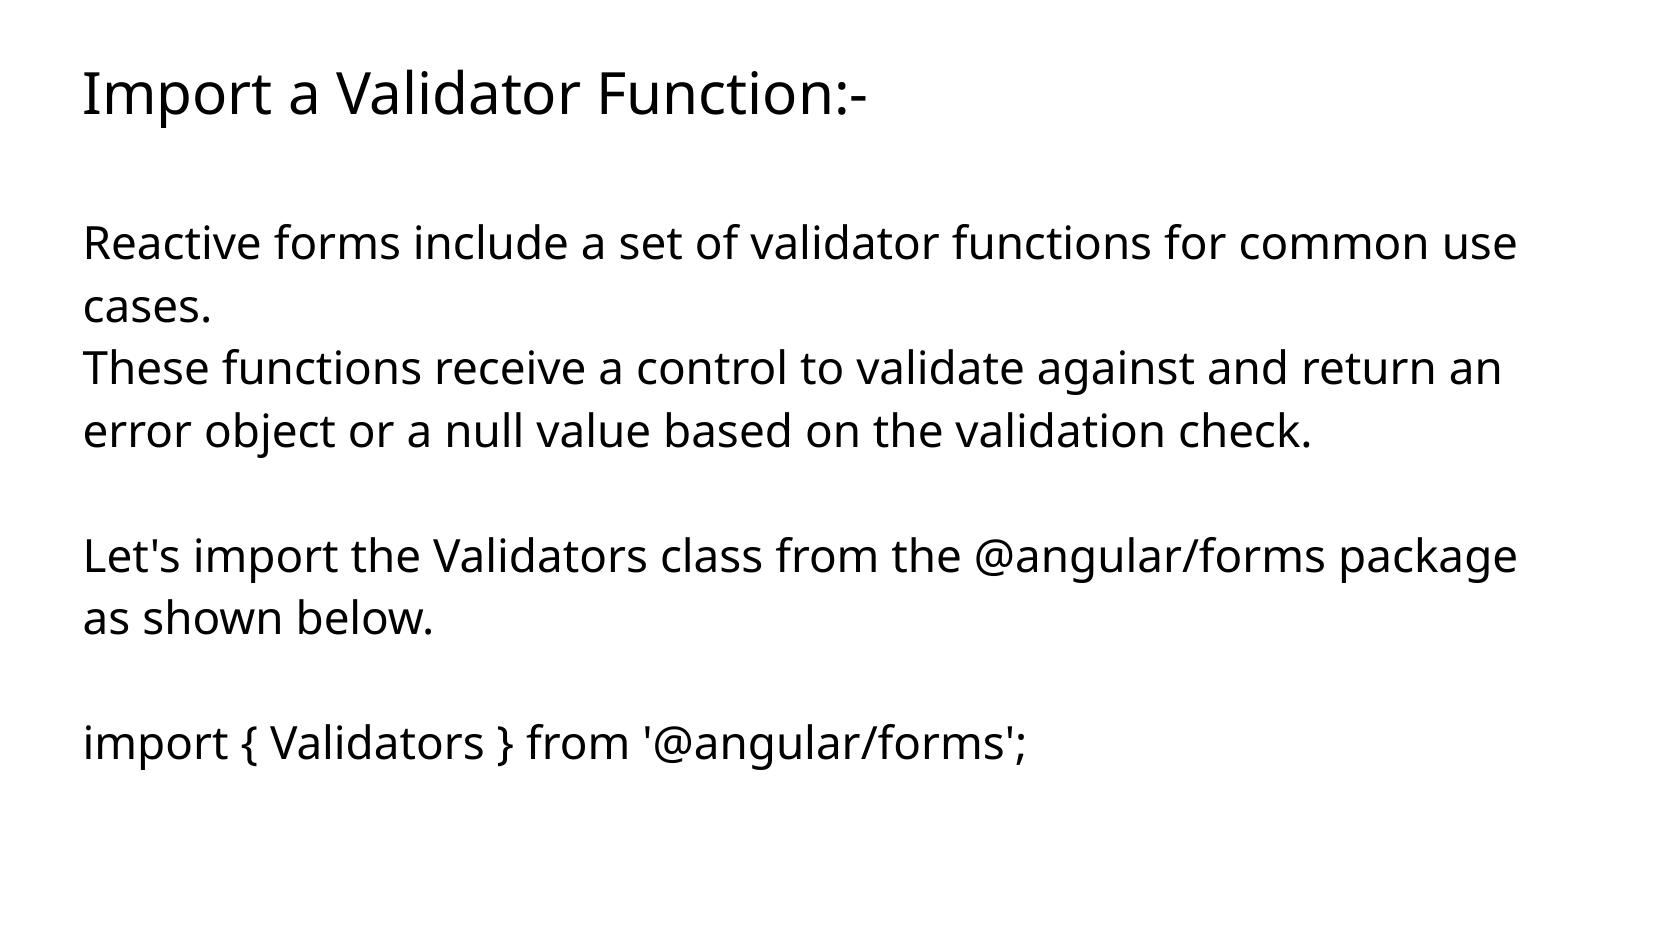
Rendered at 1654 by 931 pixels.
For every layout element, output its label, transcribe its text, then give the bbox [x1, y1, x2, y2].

subtitle Import a Validator Function:- Reactive forms include a set of validator functions for common use cases. These functions receive a control to validate against and return an error object or a null value based on the validation check. Let's import the Validators class from the @angular/forms package as shown below. import { Validators } from '@angular/forms'; [82, 148, 1571, 827]
